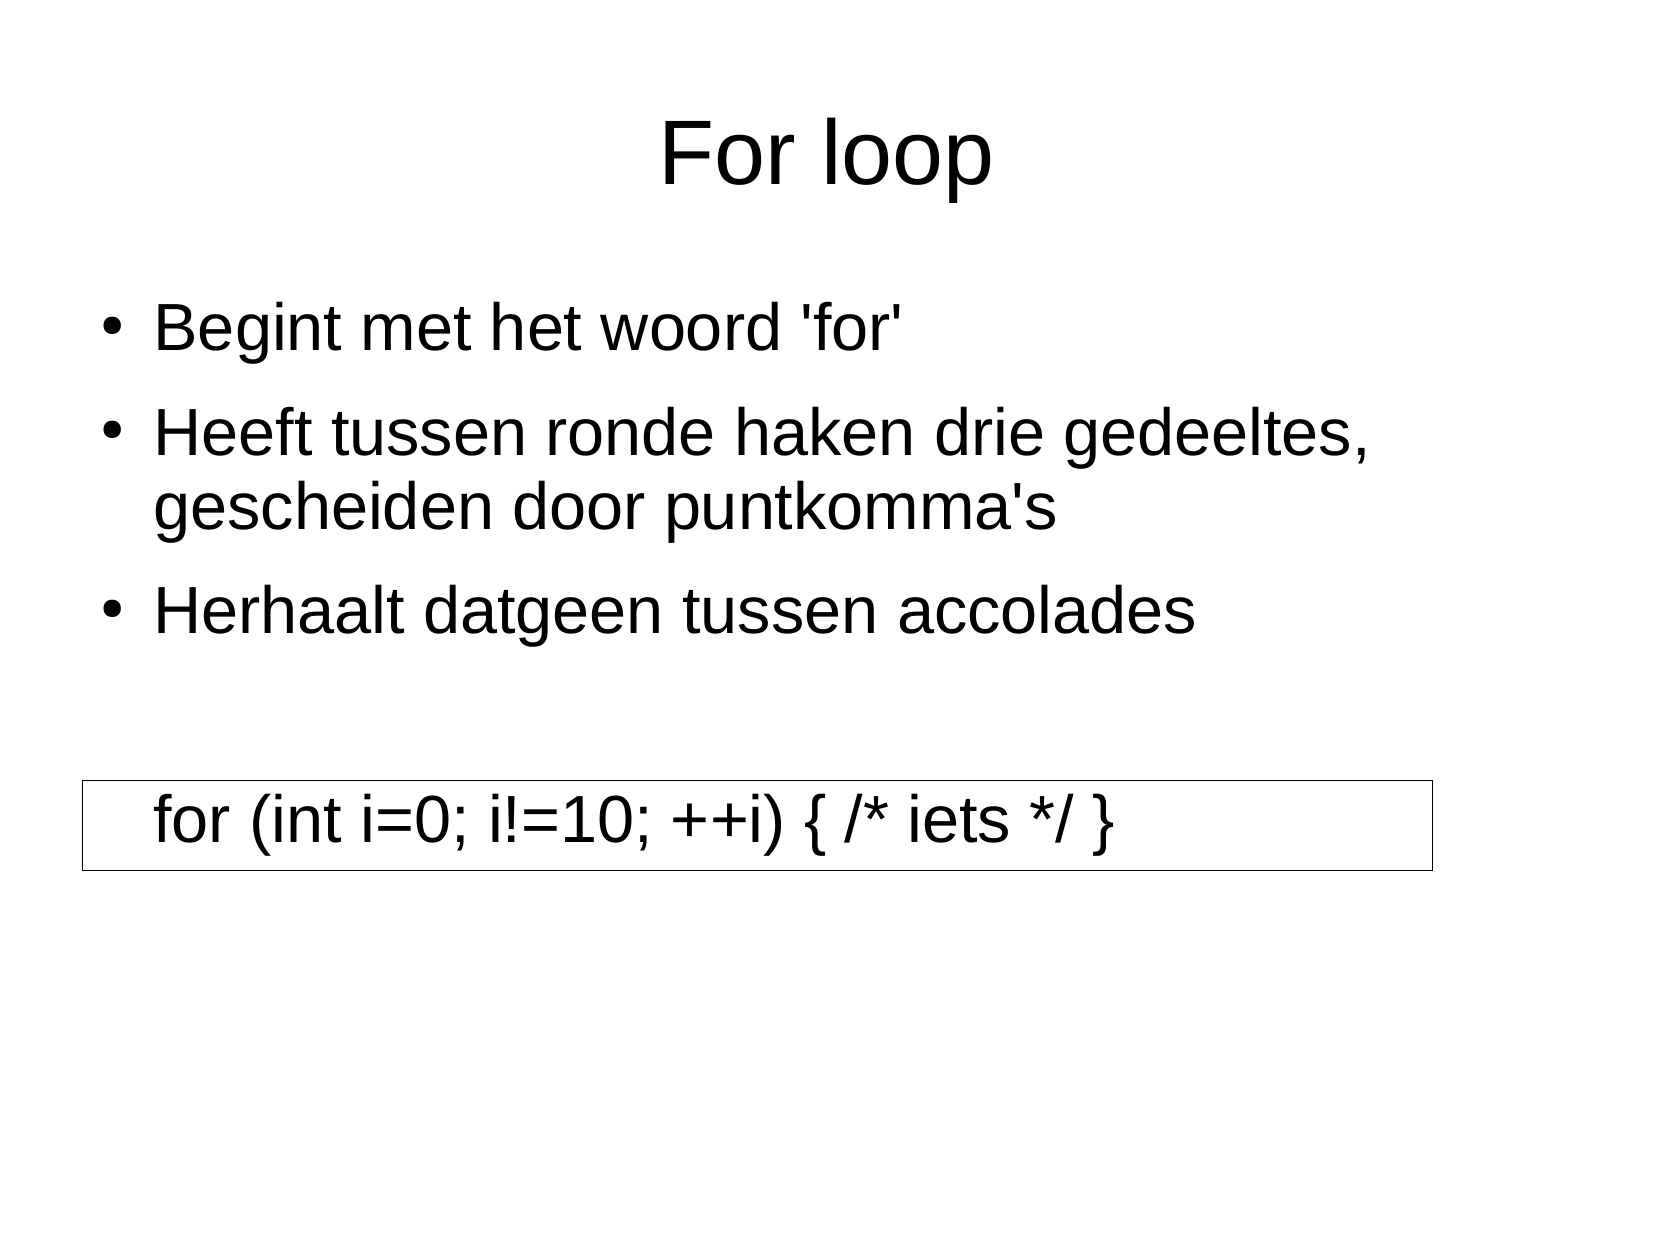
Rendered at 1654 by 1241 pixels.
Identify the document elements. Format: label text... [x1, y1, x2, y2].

title For loop [82, 49, 1571, 257]
list Begint met het woord 'for' Heeft tussen ronde haken drie gedeeltes, gescheiden door puntkomma's Herhaalt datgeen tussen accolades for (int i=0; i!=10; ++i) { /* iets */ } [83, 781, 1432, 870]
list Begint met het woord 'for' Heeft tussen ronde haken drie gedeeltes, gescheiden door puntkomma's Herhaalt datgeen tussen accolades for (int i=0; i!=10; ++i) { /* iets */ } [82, 290, 1571, 1010]
